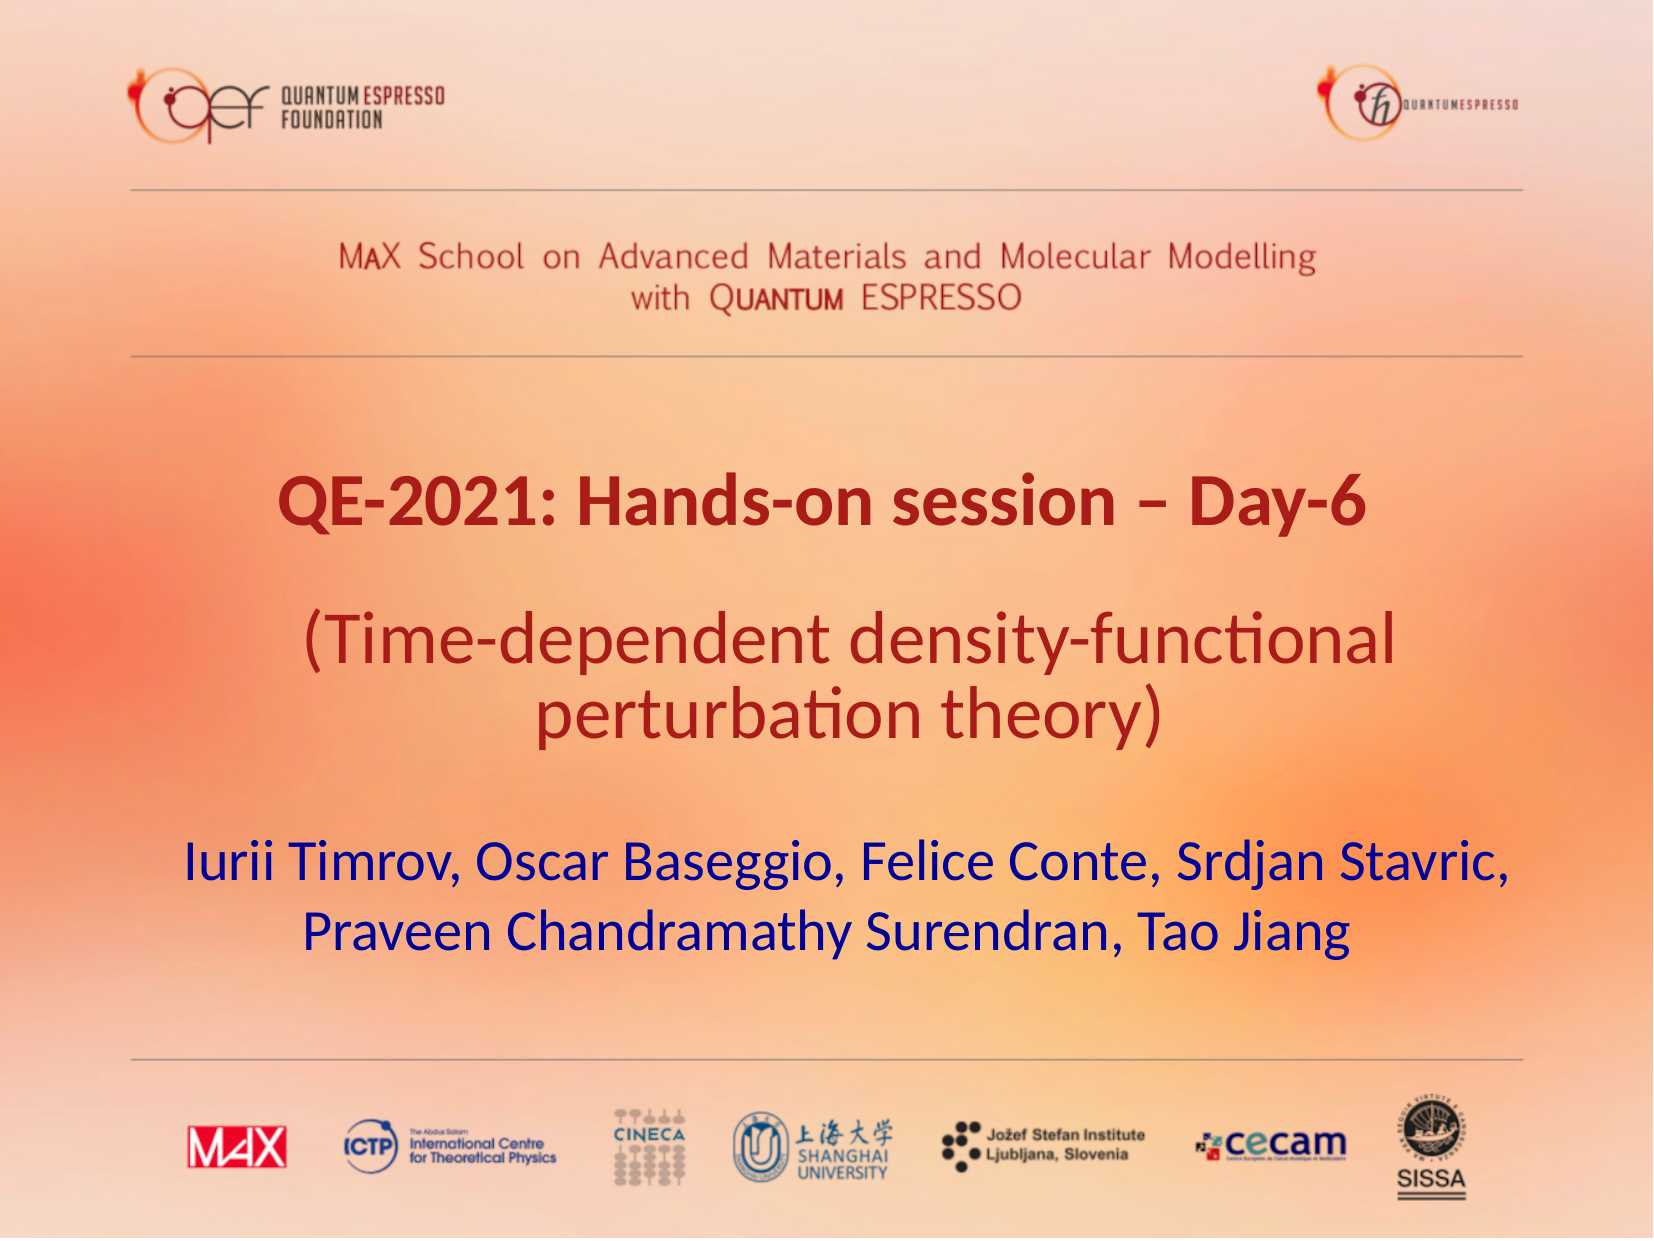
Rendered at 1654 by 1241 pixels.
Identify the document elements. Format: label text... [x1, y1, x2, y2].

text_box QE-2021: Hands-on session – Day-6 [60, 450, 1586, 526]
text_box (Time-dependent density-functional perturbation theory) [165, 600, 1536, 765]
picture [0, 0, 1653, 1239]
text_box Iurii Timrov, Oscar Baseggio, Felice Conte, Srdjan Stavric, Praveen Chandramathy Surendran, Tao Jiang [84, 821, 1610, 897]
